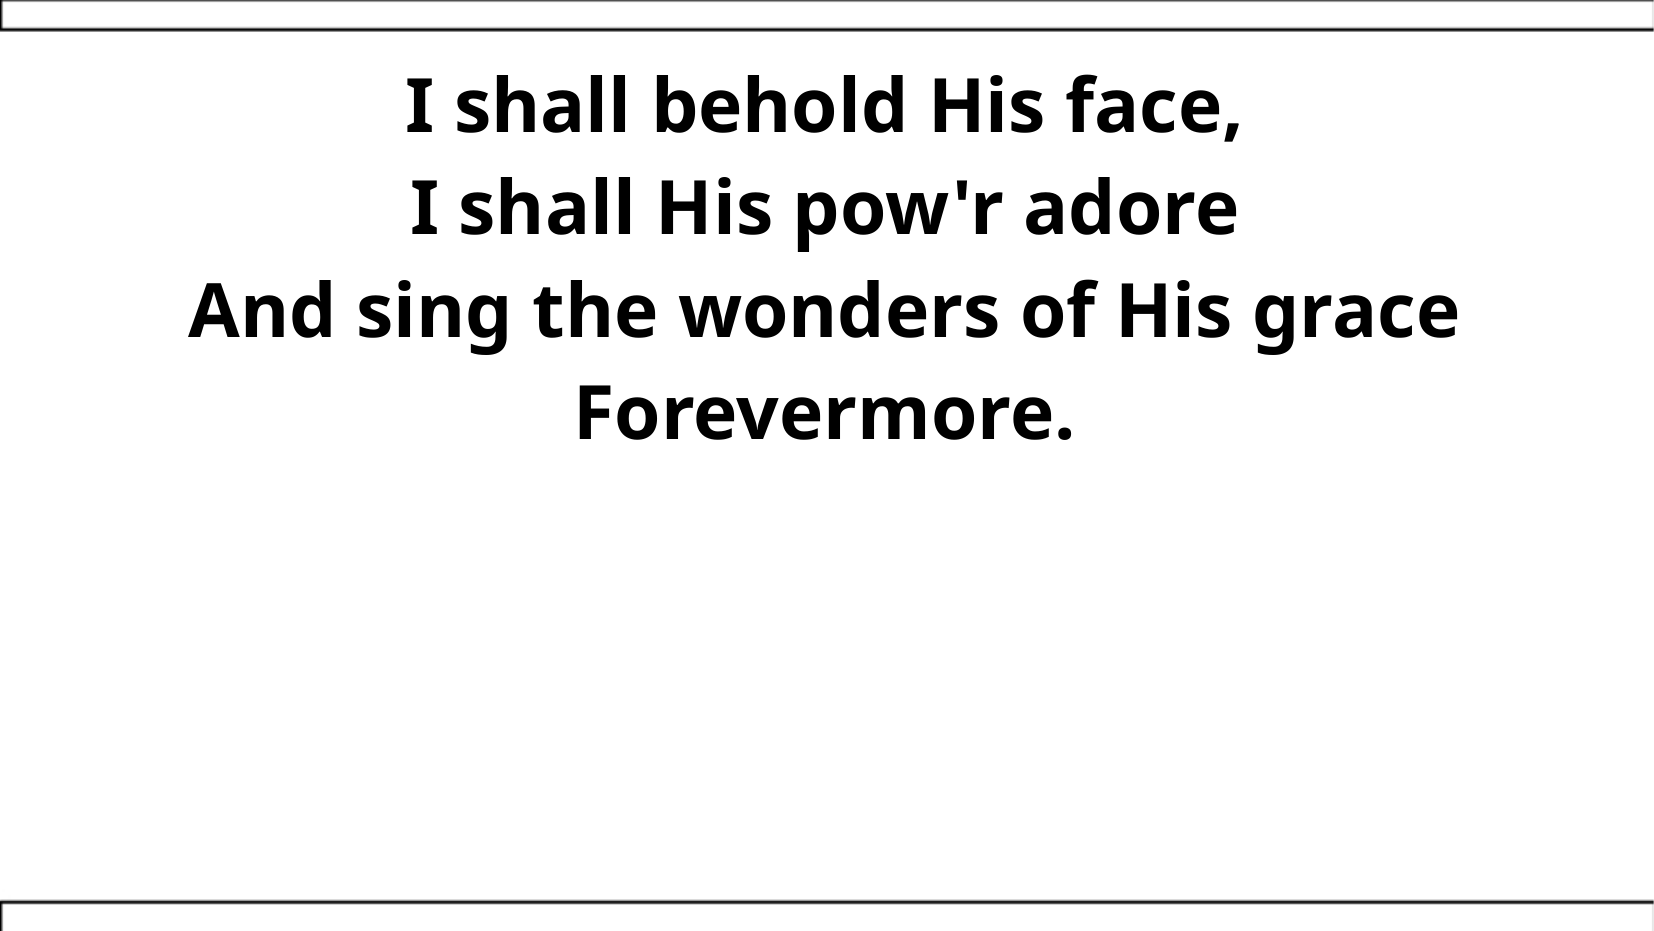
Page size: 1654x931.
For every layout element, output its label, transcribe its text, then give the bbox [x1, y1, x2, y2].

picture [0, 0, 1654, 931]
text_box I shall behold His face, I shall His pow'r adore And sing the wonders of His grace Forevermore. [105, 45, 1546, 460]
